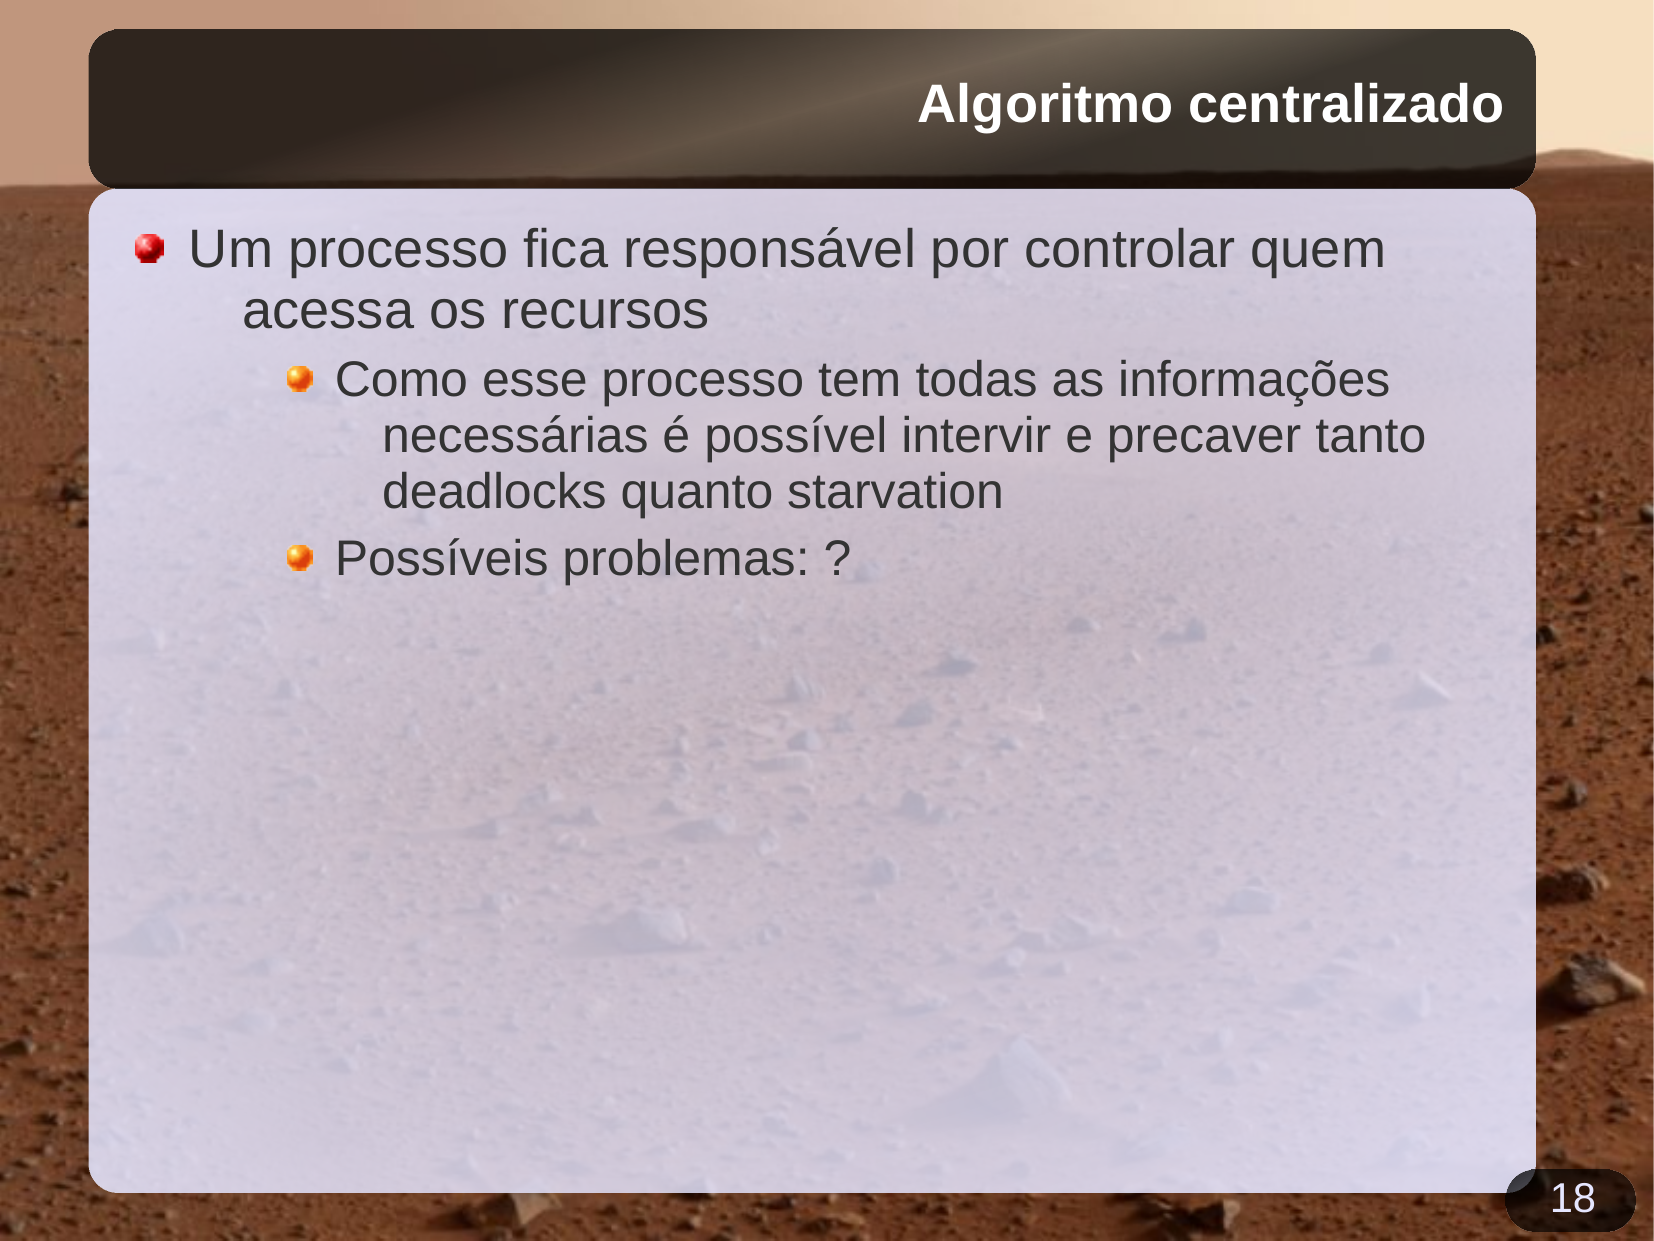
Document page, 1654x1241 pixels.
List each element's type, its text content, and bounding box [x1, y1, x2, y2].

list Um processo fica responsável por controlar quem acessa os recursos Como esse processo tem todas as informações necessárias é possível intervir e precaver tanto deadlocks quanto starvation Possíveis problemas: ? [118, 218, 1477, 1164]
picture [0, 0, 1654, 1241]
title Algoritmo centralizado [118, 59, 1506, 148]
